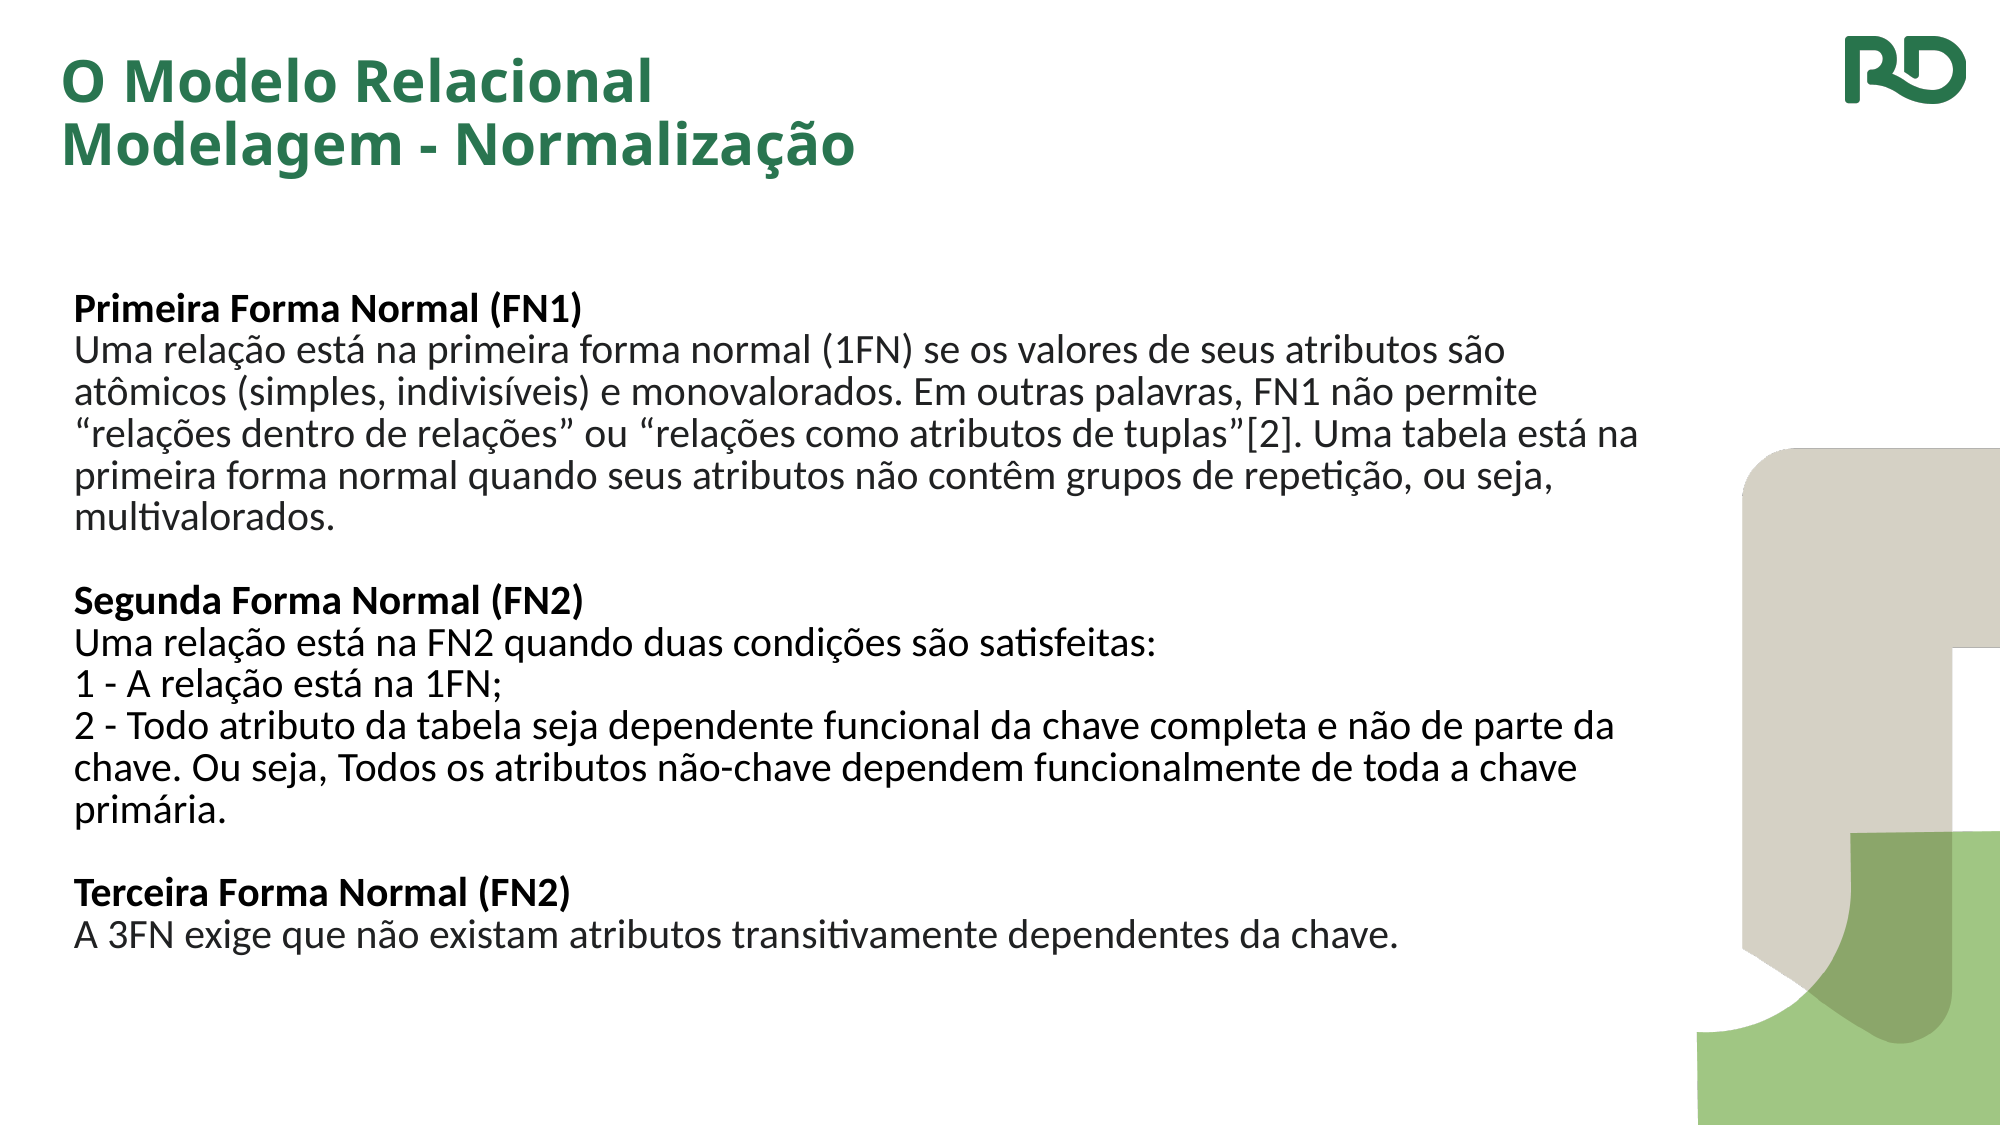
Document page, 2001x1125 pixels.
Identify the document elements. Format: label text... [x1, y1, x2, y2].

text_box O Modelo Relacional Modelagem - Normalização [45, 45, 1489, 193]
text_box Primeira Forma Normal (FN1) Uma relação está na primeira forma normal (1FN) se os valores de seus atributos são atômicos (simples, indivisíveis) e monovalorados. Em outras palavras, FN1 não permite “relações dentro de relações” ou “relações como atributos de tuplas”[2]. Uma tabela está na primeira forma normal quando seus atributos não contêm grupos de repetição, ou seja, multivalorados. Segunda Forma Normal (FN2) Uma relação está na FN2 quando duas condições são satisfeitas: 1 - A relação está na 1FN; 2 - Todo atributo da tabela seja dependente funcional da chave completa e não de parte da chave. Ou seja, Todos os atributos não-chave dependem funcionalmente de toda a chave primária. Terceira Forma Normal (FN2) A 3FN exige que não existam atributos transitivamente dependentes da chave. [59, 283, 1666, 994]
picture [1683, 416, 2000, 1125]
